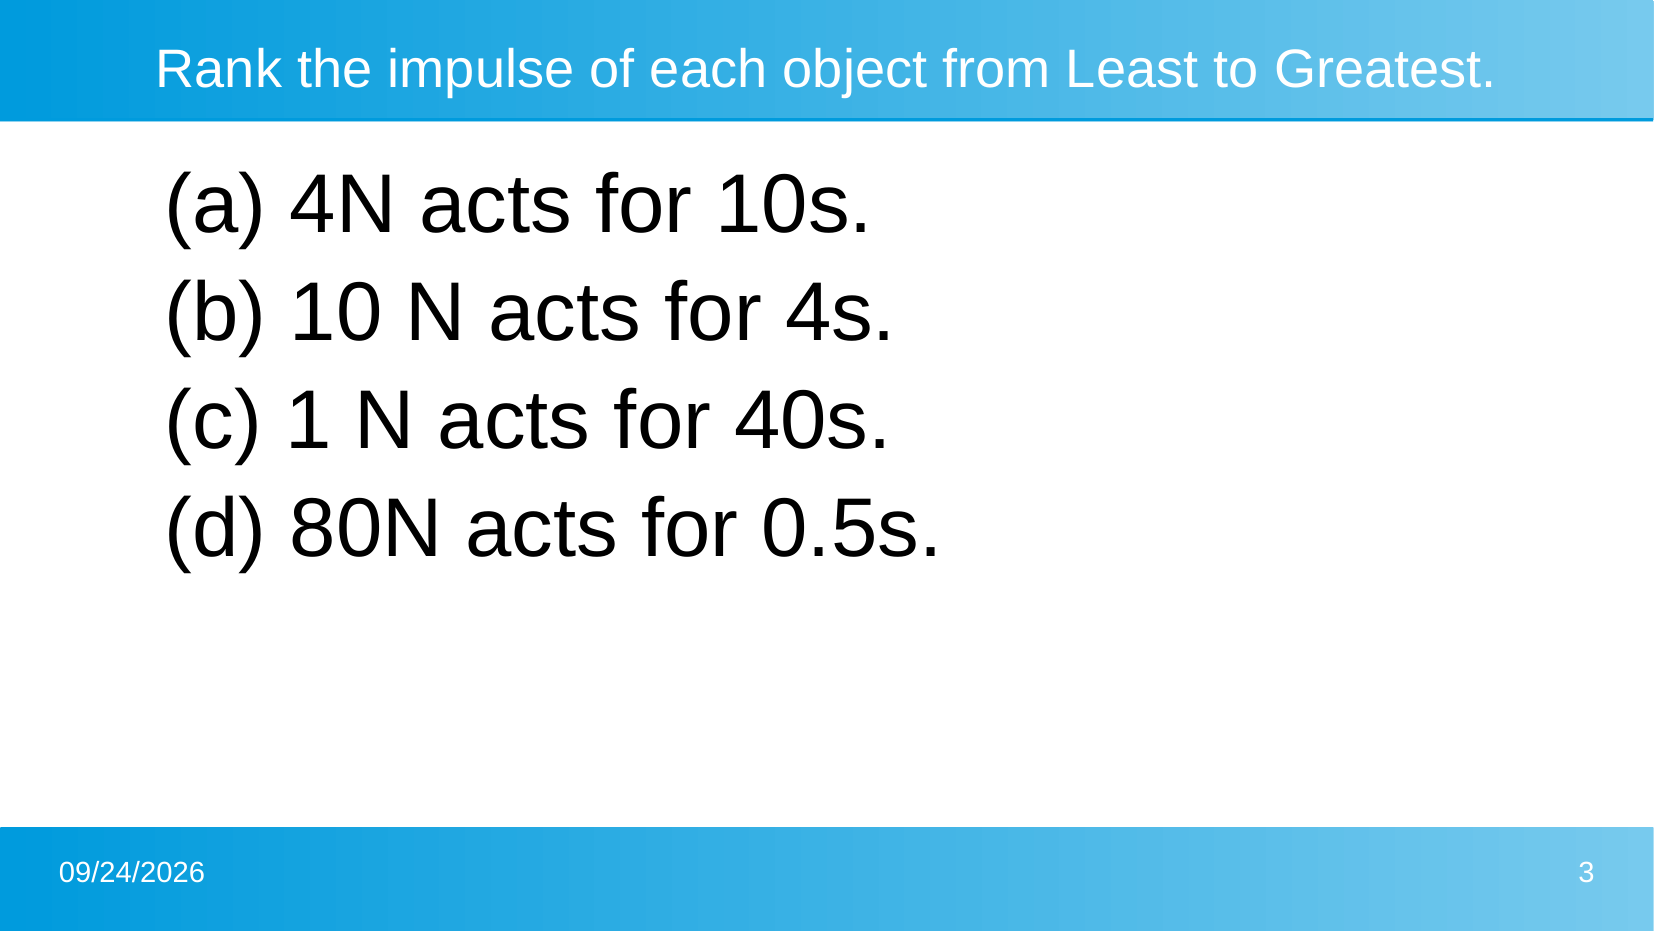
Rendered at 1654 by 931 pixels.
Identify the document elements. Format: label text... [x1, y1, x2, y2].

title Rank the impulse of each object from Least to Greatest. [59, 29, 1595, 108]
text_box 4N acts for 10s. 10 N acts for 4s. 1 N acts for 40s. 80N acts for 0.5s. [150, 150, 1538, 582]
